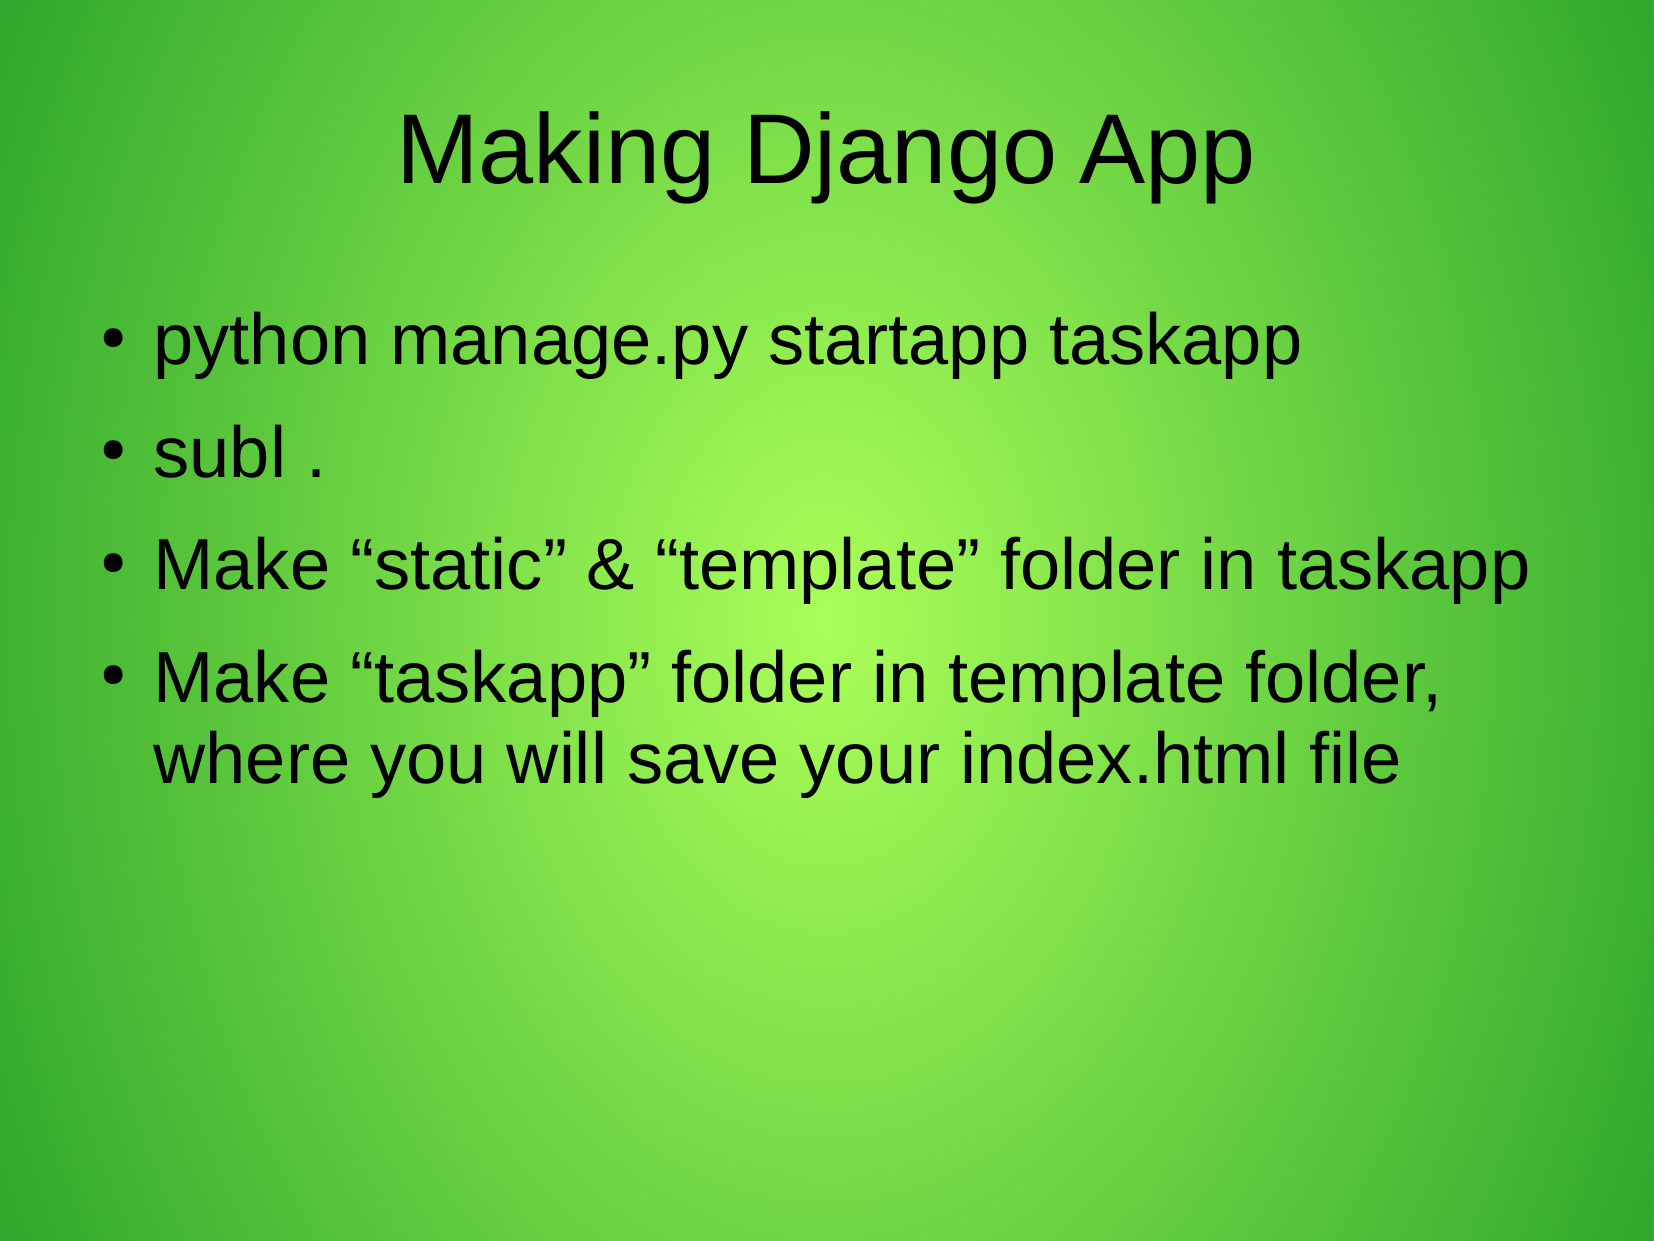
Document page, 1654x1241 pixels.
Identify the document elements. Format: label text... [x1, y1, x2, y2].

title Making Django App [82, 47, 1571, 252]
list python manage.py startapp taskapp subl . Make “static” & “template” folder in taskapp Make “taskapp” folder in template folder, where you will save your index.html file [82, 299, 1571, 1019]
